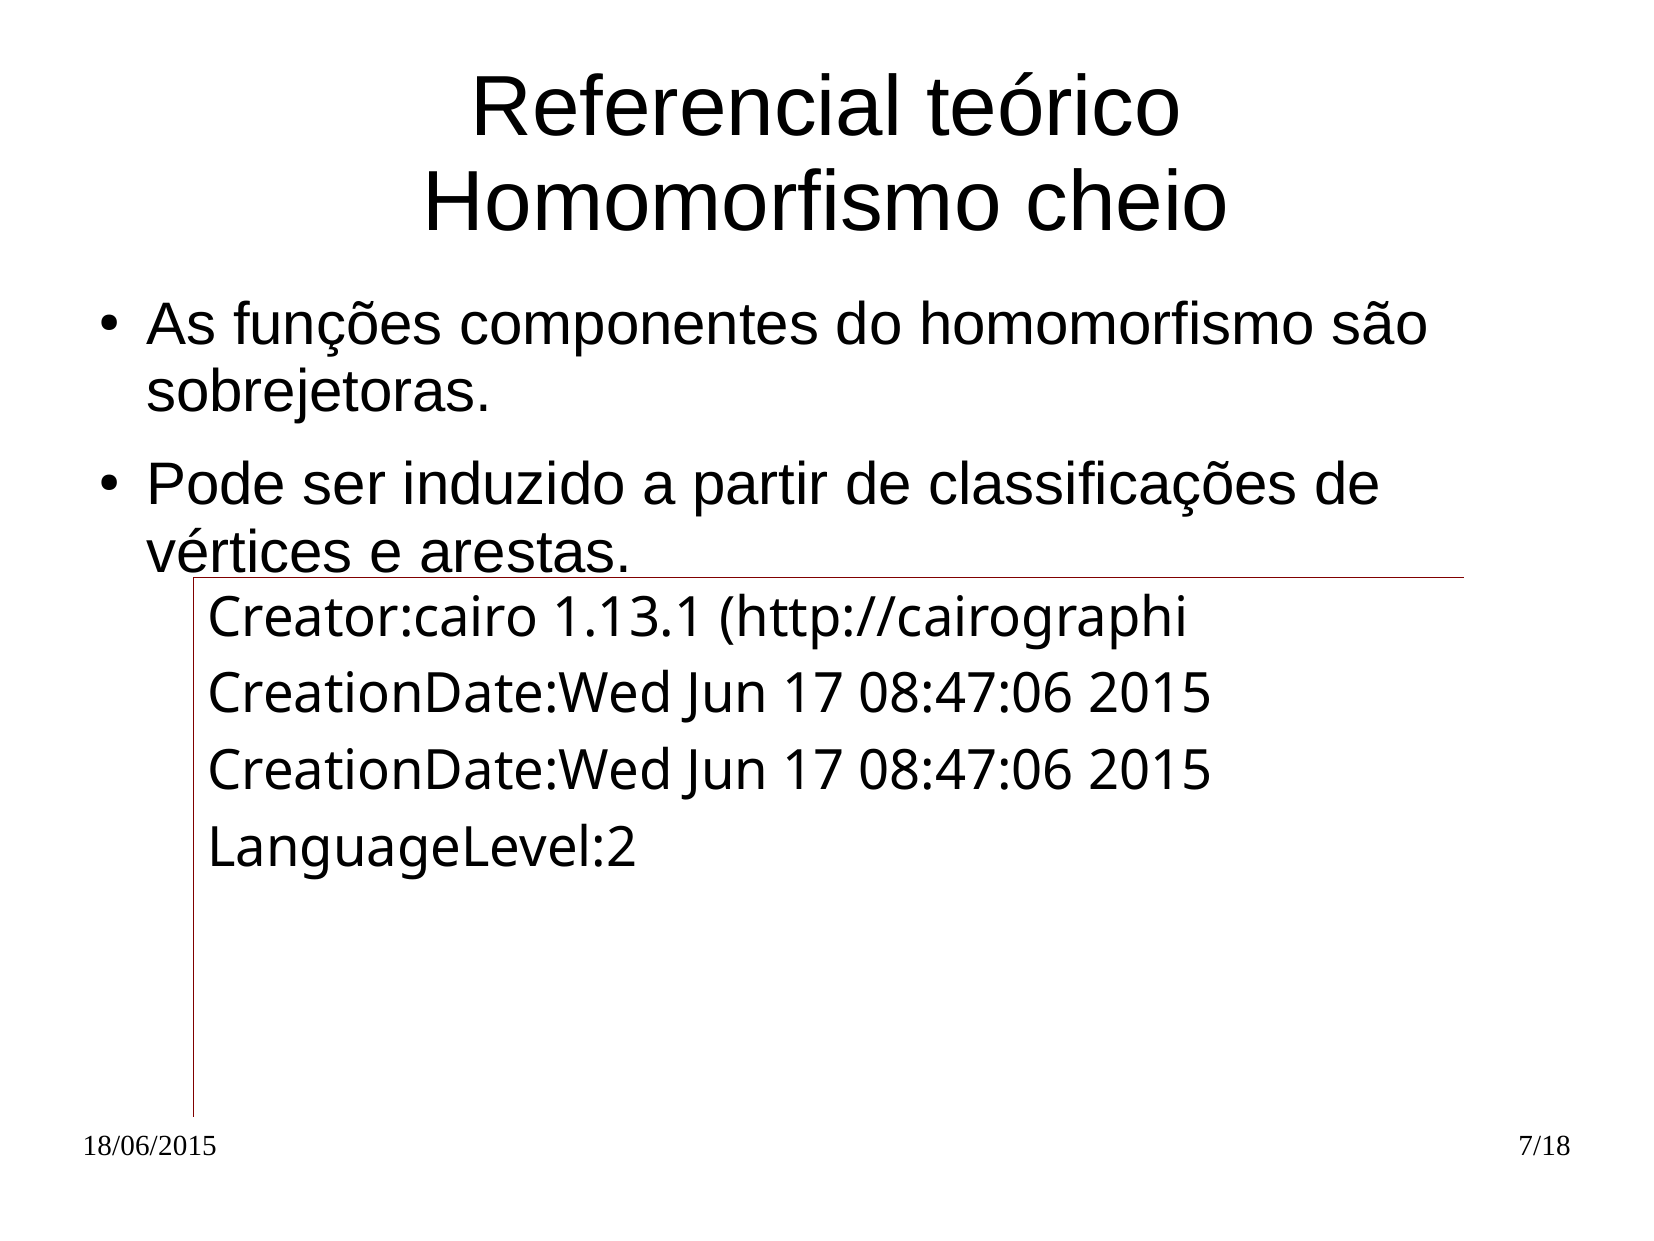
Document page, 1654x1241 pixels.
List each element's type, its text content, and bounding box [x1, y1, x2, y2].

list As funções componentes do homomorfismo são sobrejetoras. Pode ser induzido a partir de classificações de vértices e arestas. [82, 290, 1571, 586]
picture [189, 573, 1464, 1117]
title Referencial teórico Homomorfismo cheio [82, 49, 1571, 257]
